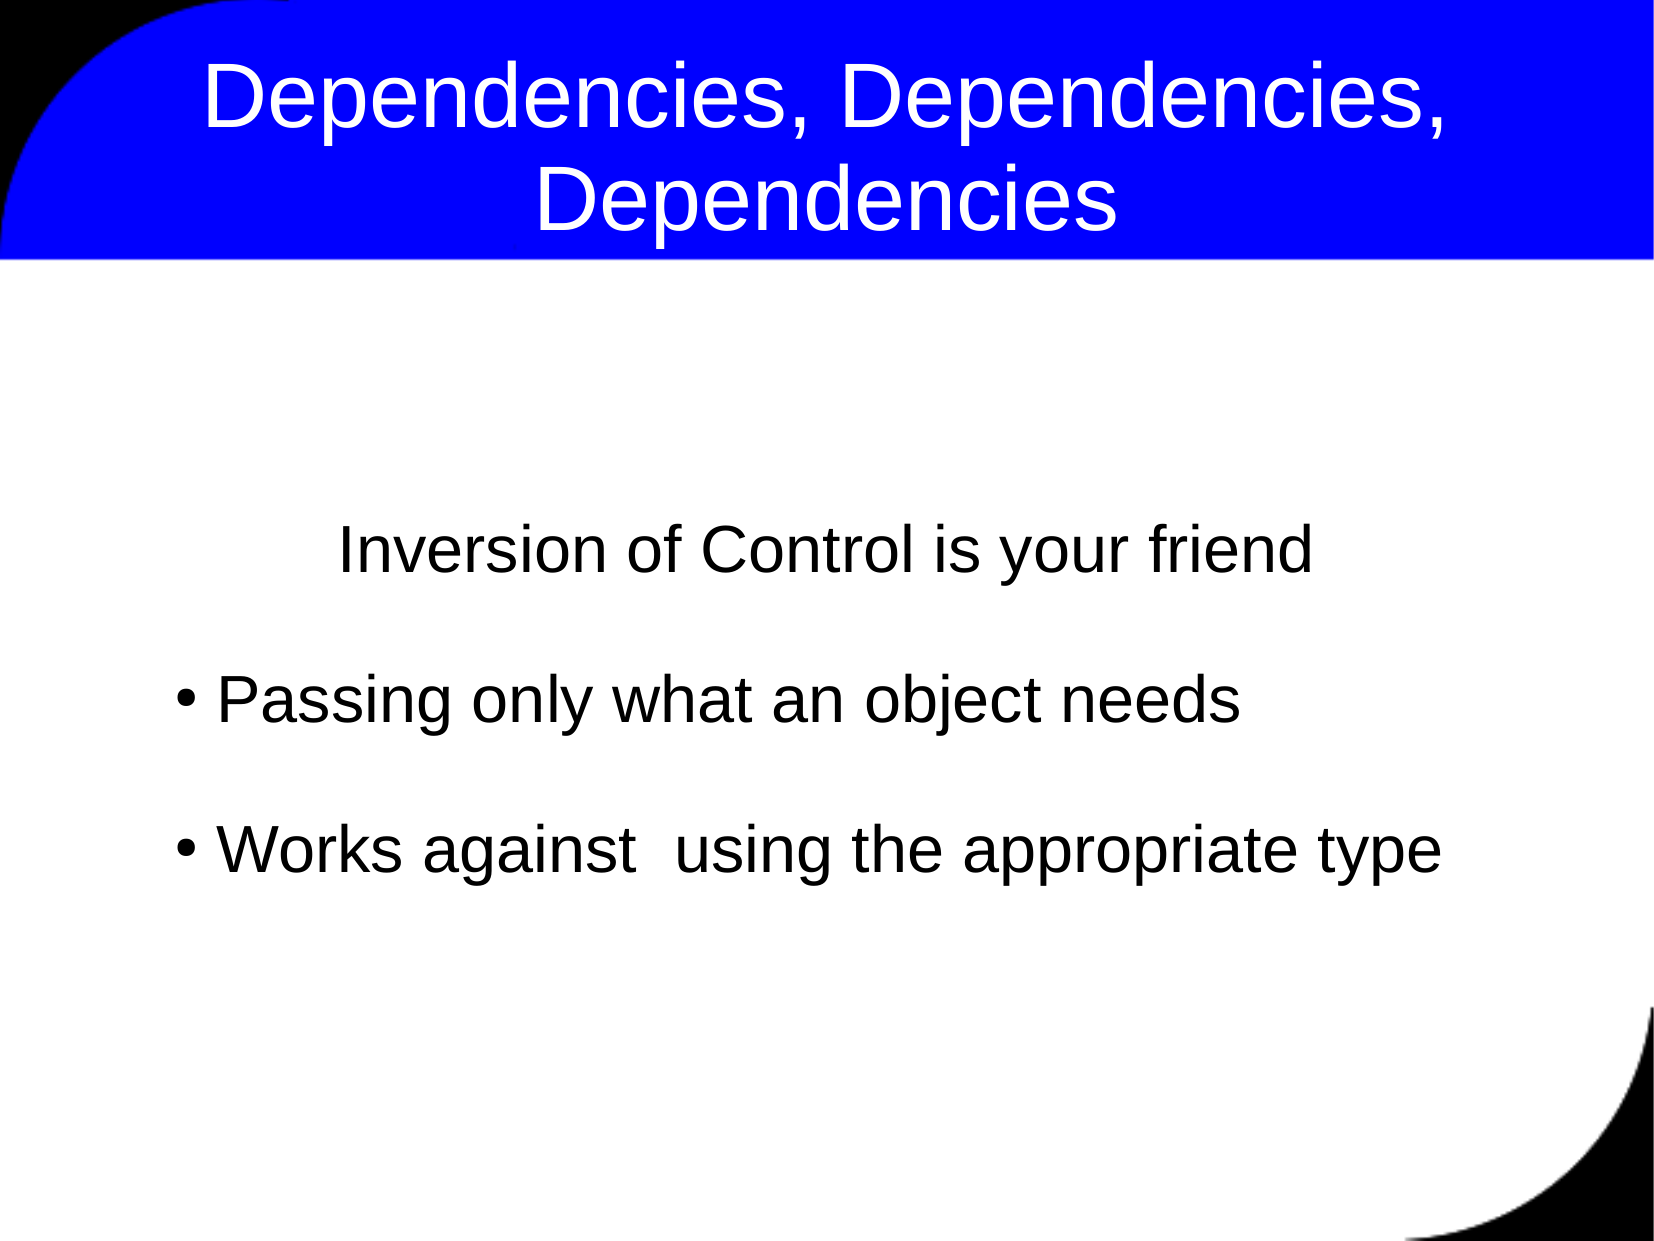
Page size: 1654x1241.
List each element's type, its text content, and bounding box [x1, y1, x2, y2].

subtitle Inversion of Control is your friend Passing only what an object needs Works against using the appropriate type [174, 297, 1480, 1102]
title Dependencies, Dependencies, Dependencies [82, 33, 1571, 261]
picture [0, 0, 1654, 1241]
